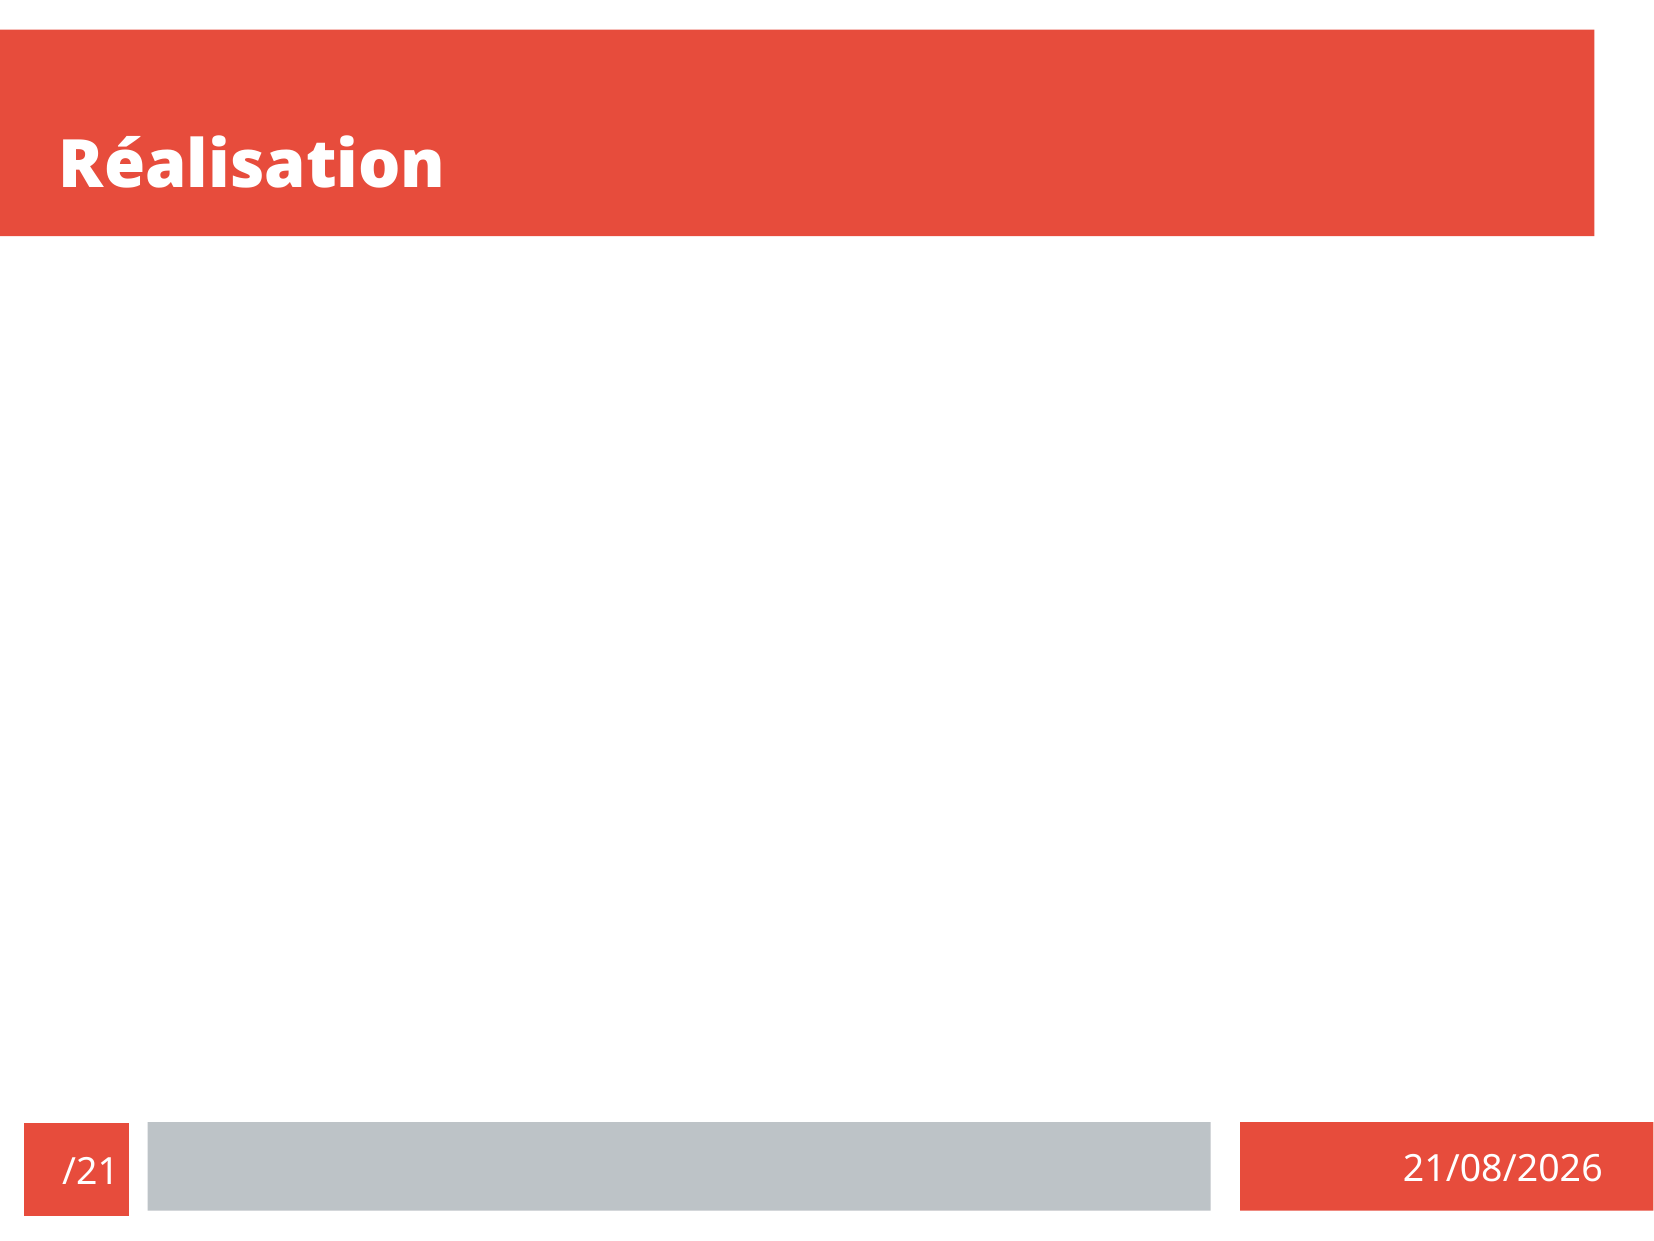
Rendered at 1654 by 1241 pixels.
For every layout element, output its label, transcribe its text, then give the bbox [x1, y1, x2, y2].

text_box 27/01/2020 [1388, 1133, 1634, 1196]
title Réalisation [59, 59, 1595, 207]
